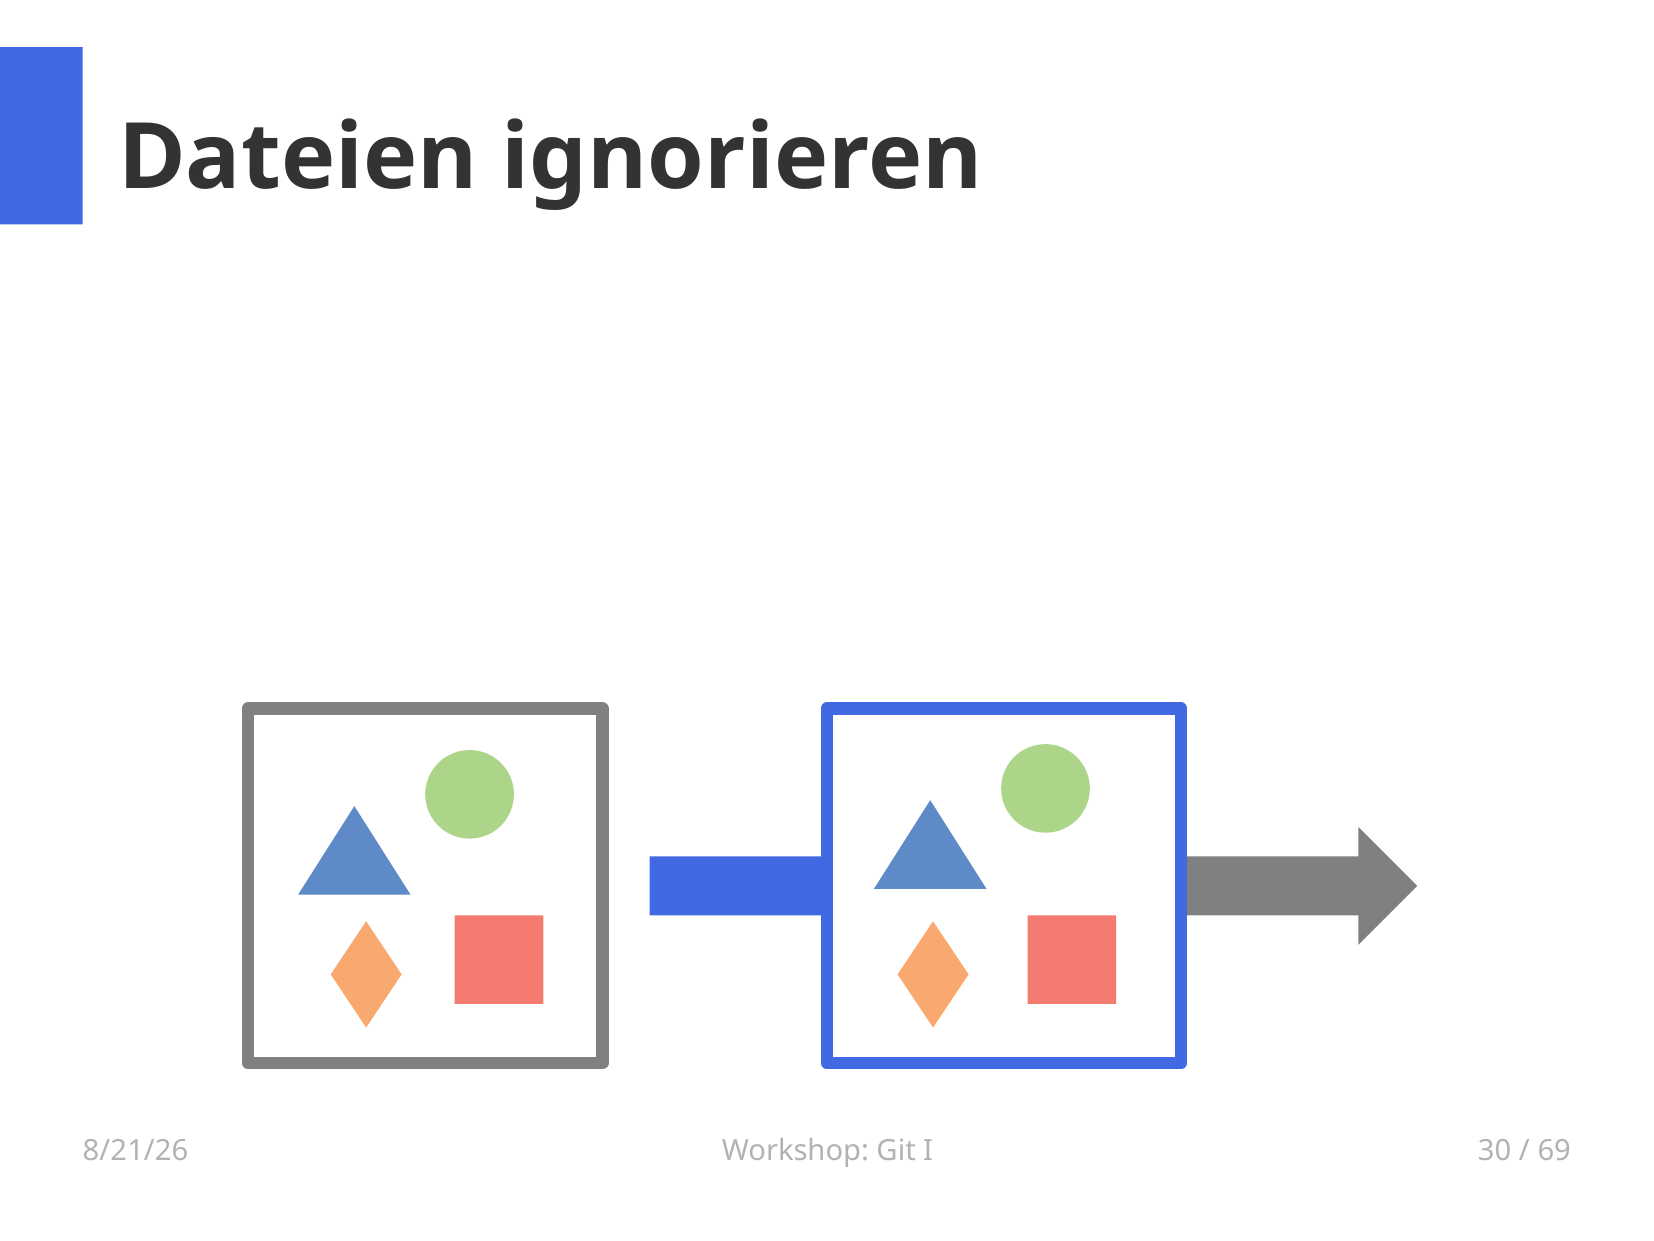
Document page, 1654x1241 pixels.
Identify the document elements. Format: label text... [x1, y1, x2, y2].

text_box [1027, 915, 1117, 1004]
text_box [873, 800, 987, 889]
text_box [330, 921, 402, 1028]
text_box [425, 750, 514, 839]
text_box [649, 856, 821, 916]
text_box [897, 921, 969, 1028]
text_box [454, 915, 544, 1004]
text_box [1001, 744, 1090, 833]
text_box [1187, 826, 1418, 945]
text_box [298, 806, 411, 895]
title Dateien ignorieren [118, 49, 1571, 257]
